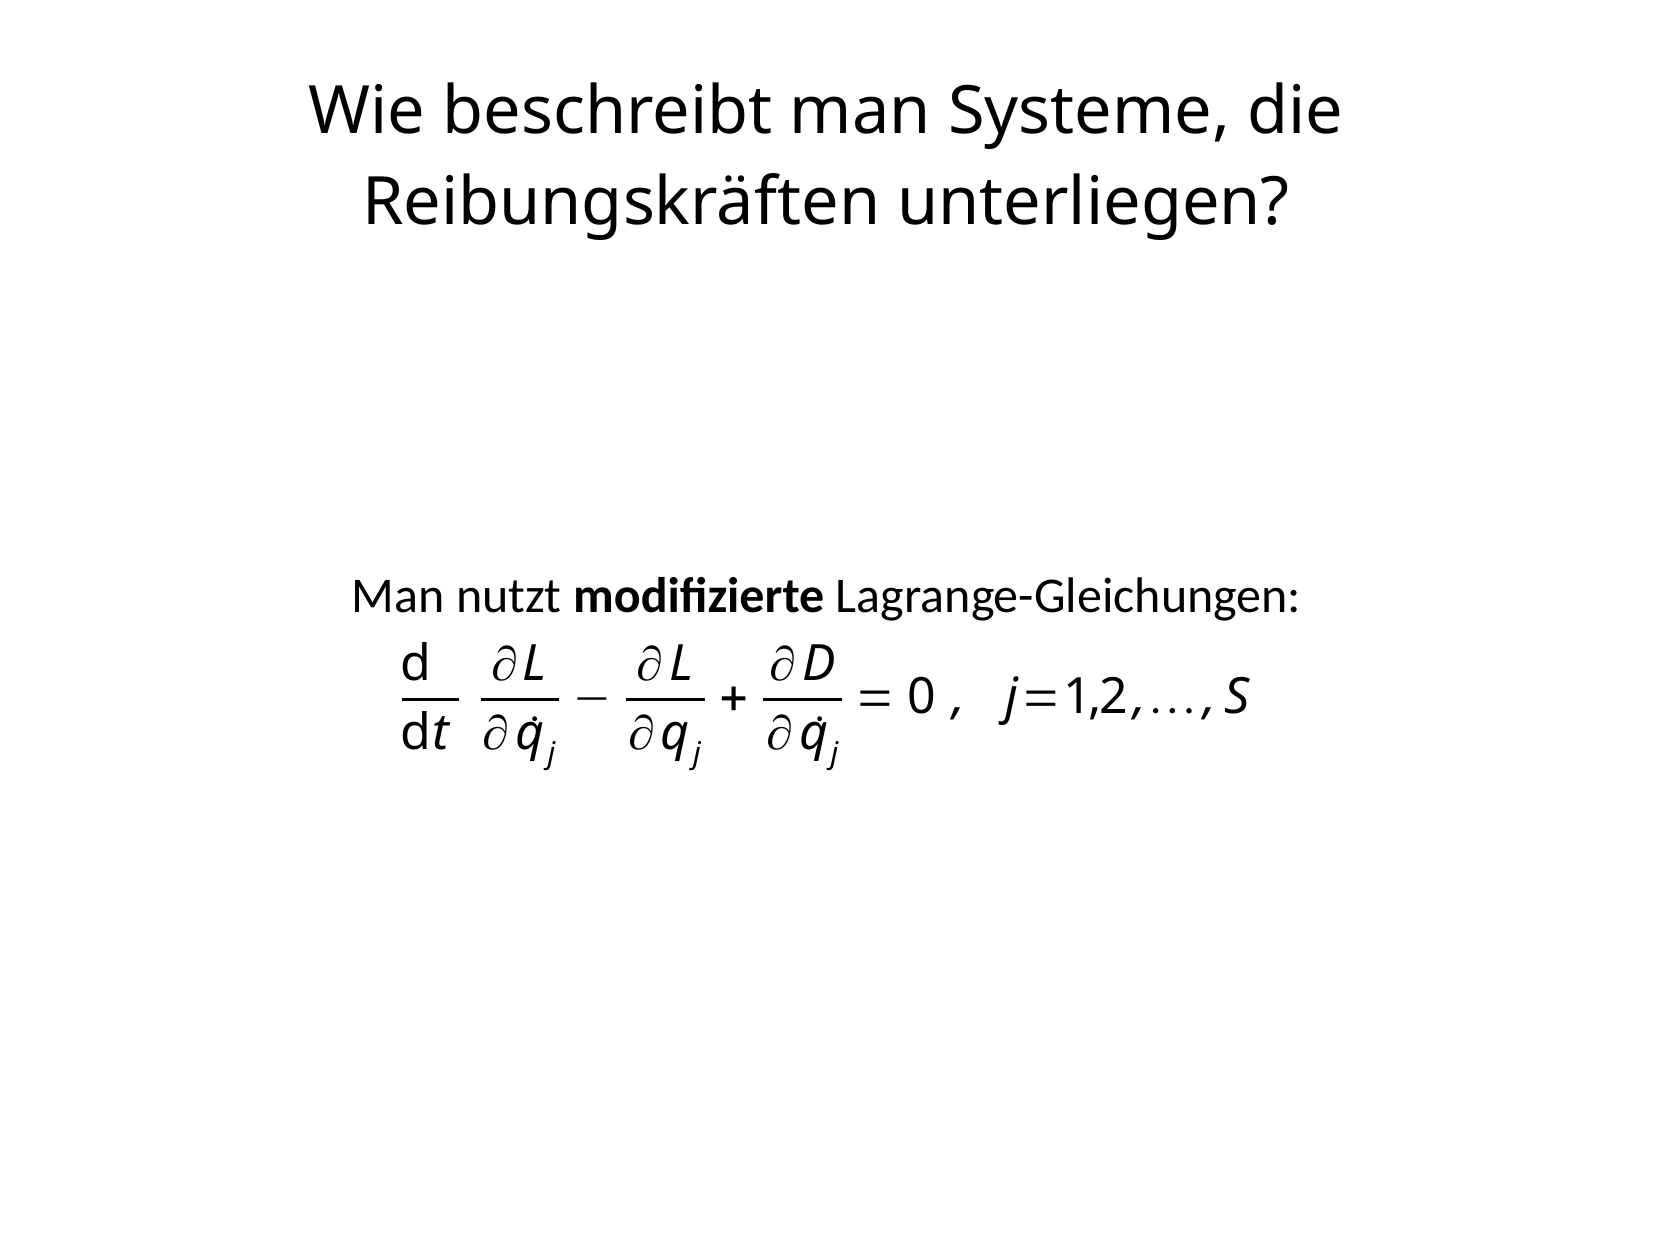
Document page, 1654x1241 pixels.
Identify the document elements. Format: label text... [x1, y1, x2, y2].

subtitle Man nutzt modifizierte Lagrange-Gleichungen: [82, 290, 1571, 1010]
chart [394, 634, 1259, 772]
title Wie beschreibt man Systeme, die Reibungskräften unterliegen? [82, 49, 1571, 257]
